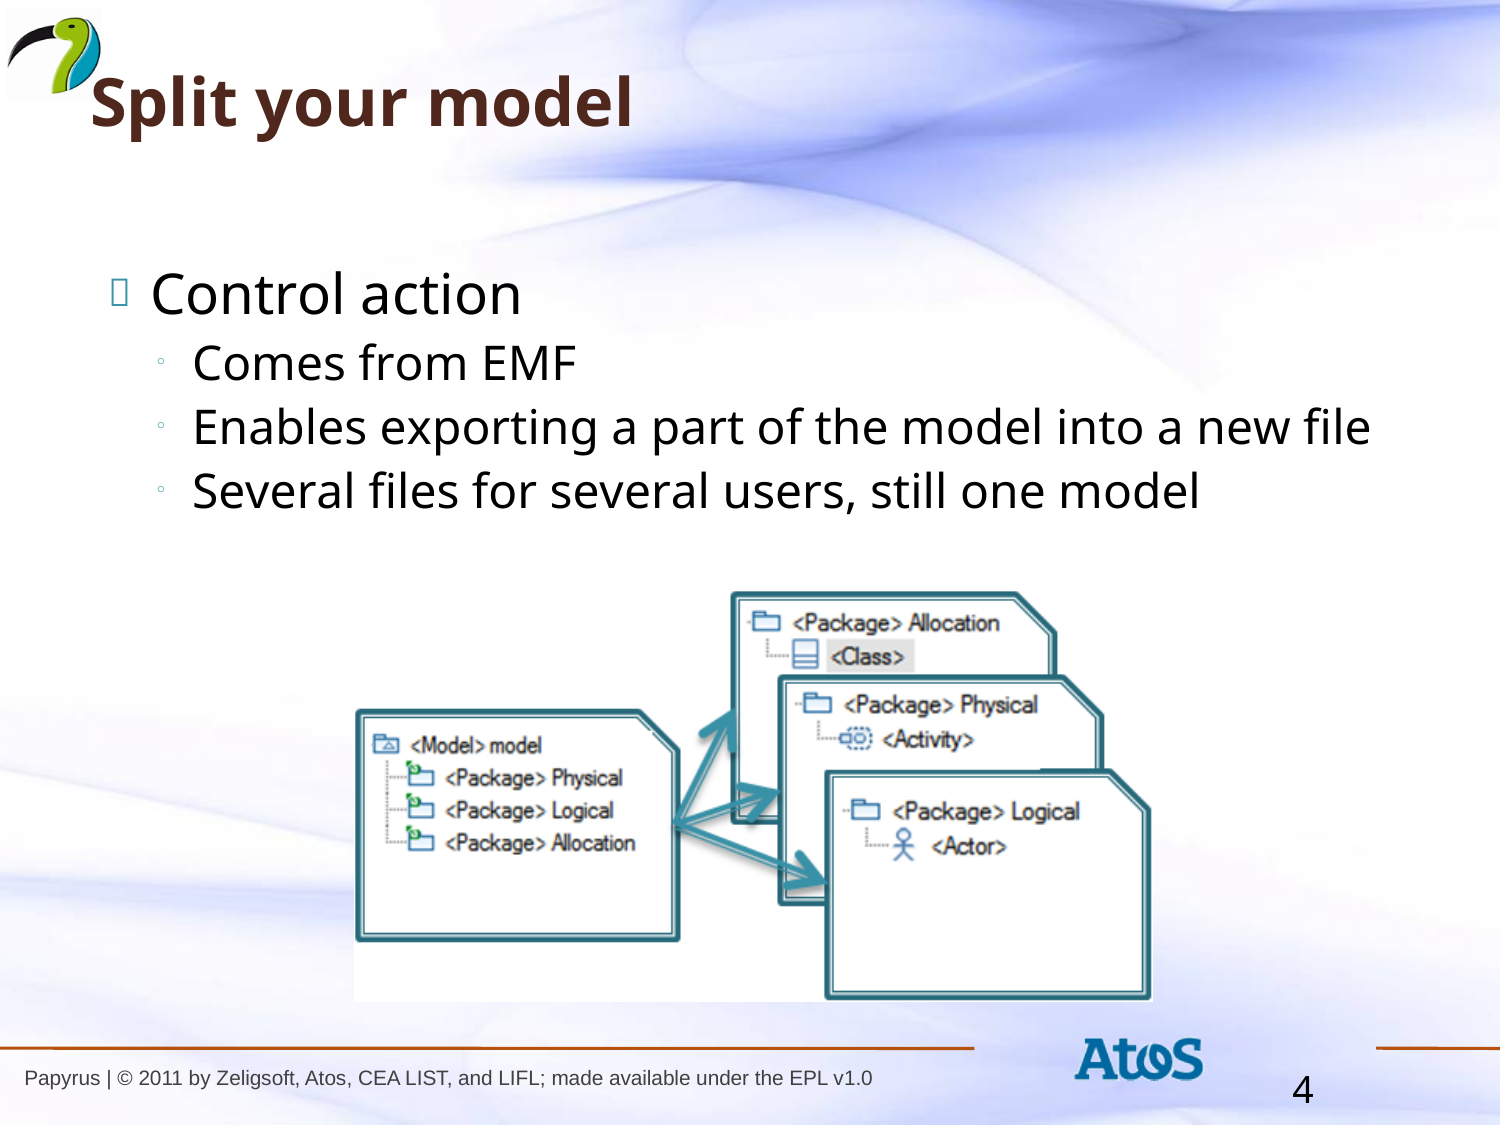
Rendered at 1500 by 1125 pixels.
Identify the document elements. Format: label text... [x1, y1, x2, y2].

title Split your model [75, 45, 1425, 233]
picture [0, 0, 1500, 1125]
list Control action Comes from EMF Enables exporting a part of the model into a new file Several files for several users, still one model [75, 243, 1454, 986]
slide_number <numéro> [1277, 1051, 1338, 1112]
